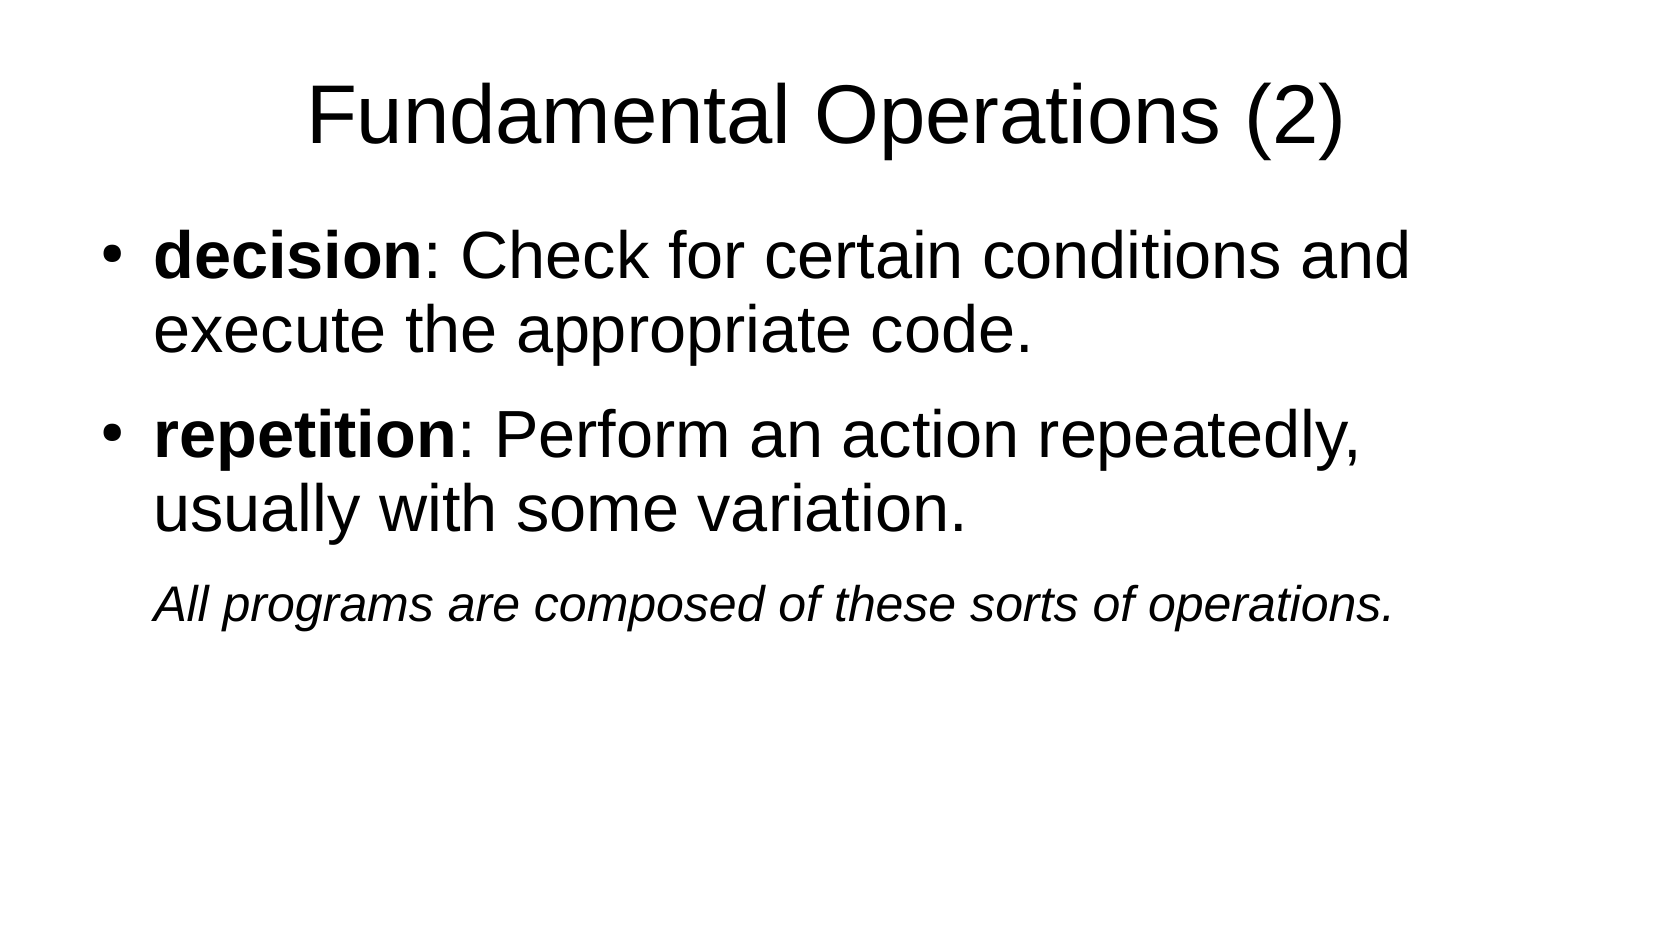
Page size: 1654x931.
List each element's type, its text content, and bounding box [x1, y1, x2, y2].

title Fundamental Operations (2) [82, 37, 1571, 193]
list decision: Check for certain conditions and execute the appropriate code. repetition: Perform an action repeatedly, usually with some variation. All programs are composed of these sorts of operations. [82, 217, 1571, 758]
